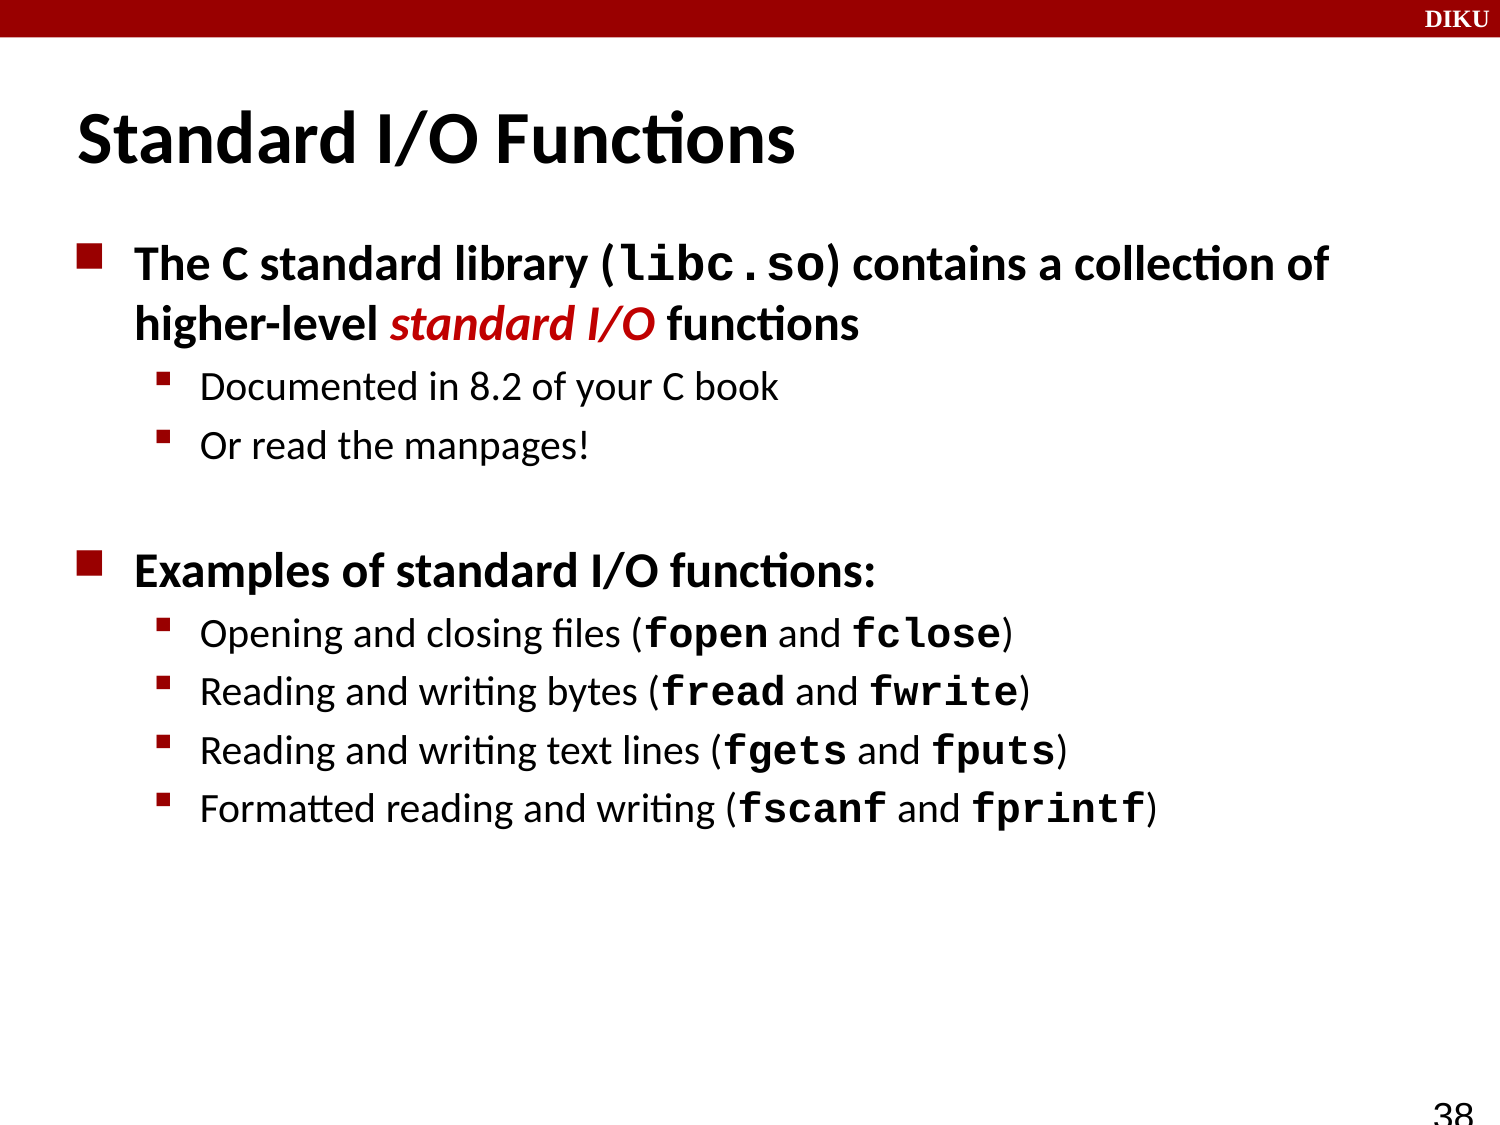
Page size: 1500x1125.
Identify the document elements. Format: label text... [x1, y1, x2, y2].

text_box The C standard library (libc.so) contains a collection of higher-level standard I/O functions Documented in 8.2 of your C book Or read the manpages! Examples of standard I/O functions: Opening and closing files (fopen and fclose) Reading and writing bytes (fread and fwrite) Reading and writing text lines (fgets and fputs) Formatted reading and writing (fscanf and fprintf) [63, 223, 1359, 1039]
text_box Standard I/O Functions [62, 71, 1309, 197]
